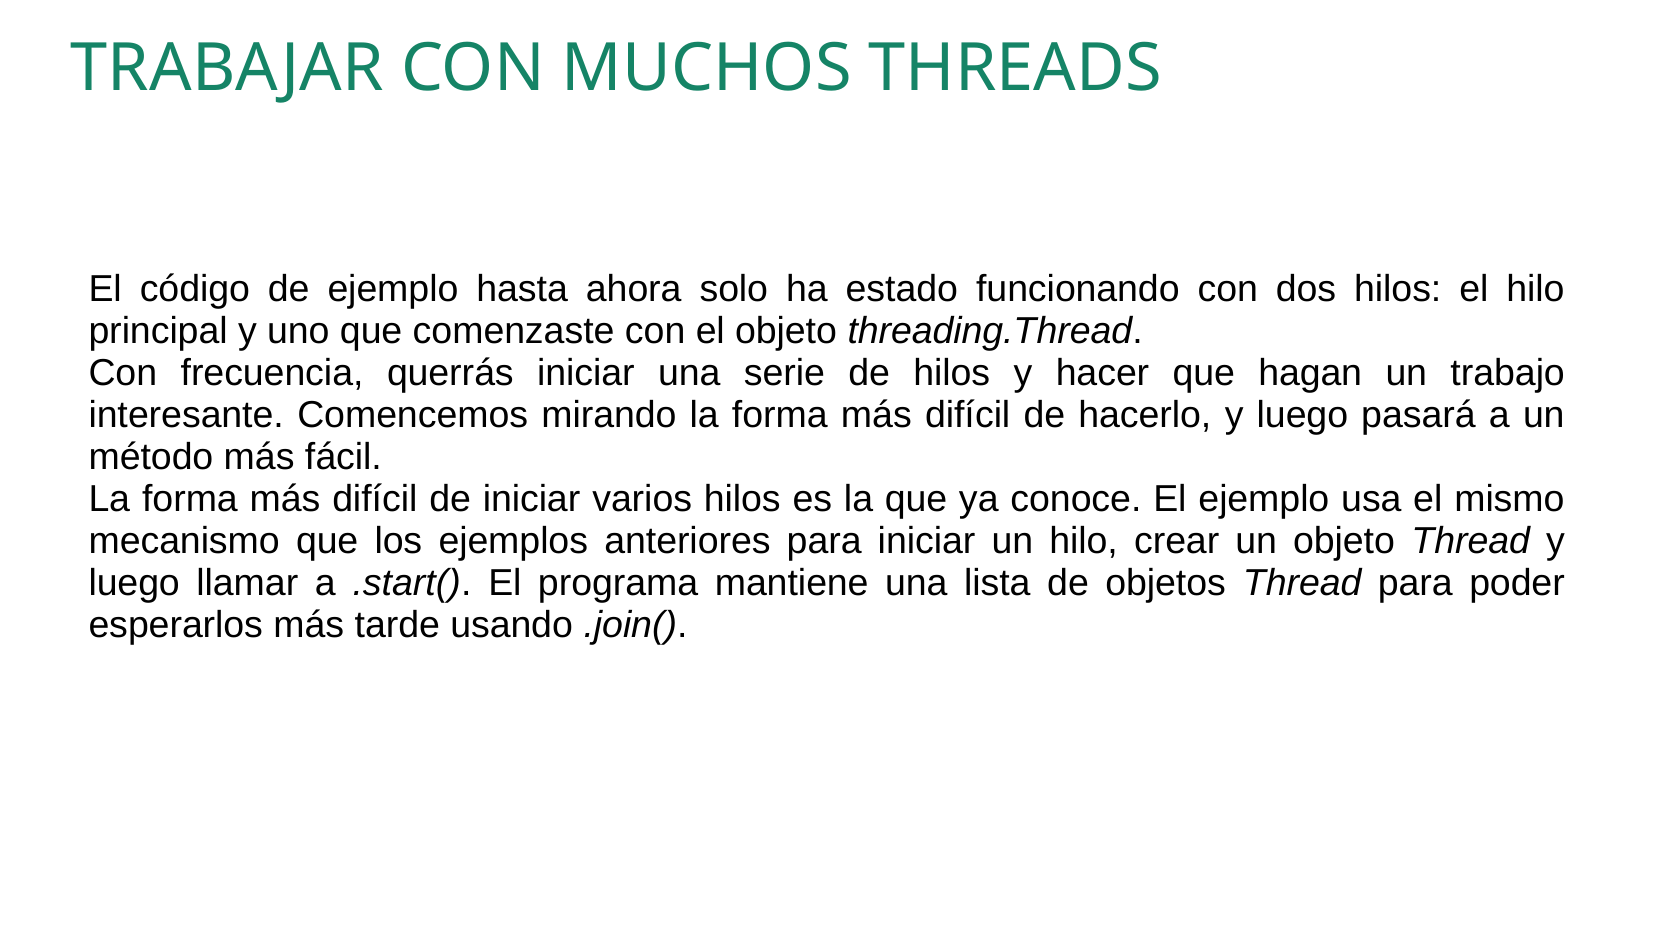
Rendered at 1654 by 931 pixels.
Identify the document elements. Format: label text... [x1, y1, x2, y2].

title TRABAJAR CON MUCHOS THREADS [70, 0, 1447, 159]
text_box El código de ejemplo hasta ahora solo ha estado funcionando con dos hilos: el hilo principal y uno que comenzaste con el objeto threading.Thread. Con frecuencia, querrás iniciar una serie de hilos y hacer que hagan un trabajo interesante. Comencemos mirando la forma más difícil de hacerlo, y luego pasará a un método más fácil. La forma más difícil de iniciar varios hilos es la que ya conoce. El ejemplo usa el mismo mecanismo que los ejemplos anteriores para iniciar un hilo, crear un objeto Thread y luego llamar a .start(). El programa mantiene una lista de objetos Thread para poder esperarlos más tarde usando .join(). [73, 259, 1580, 779]
